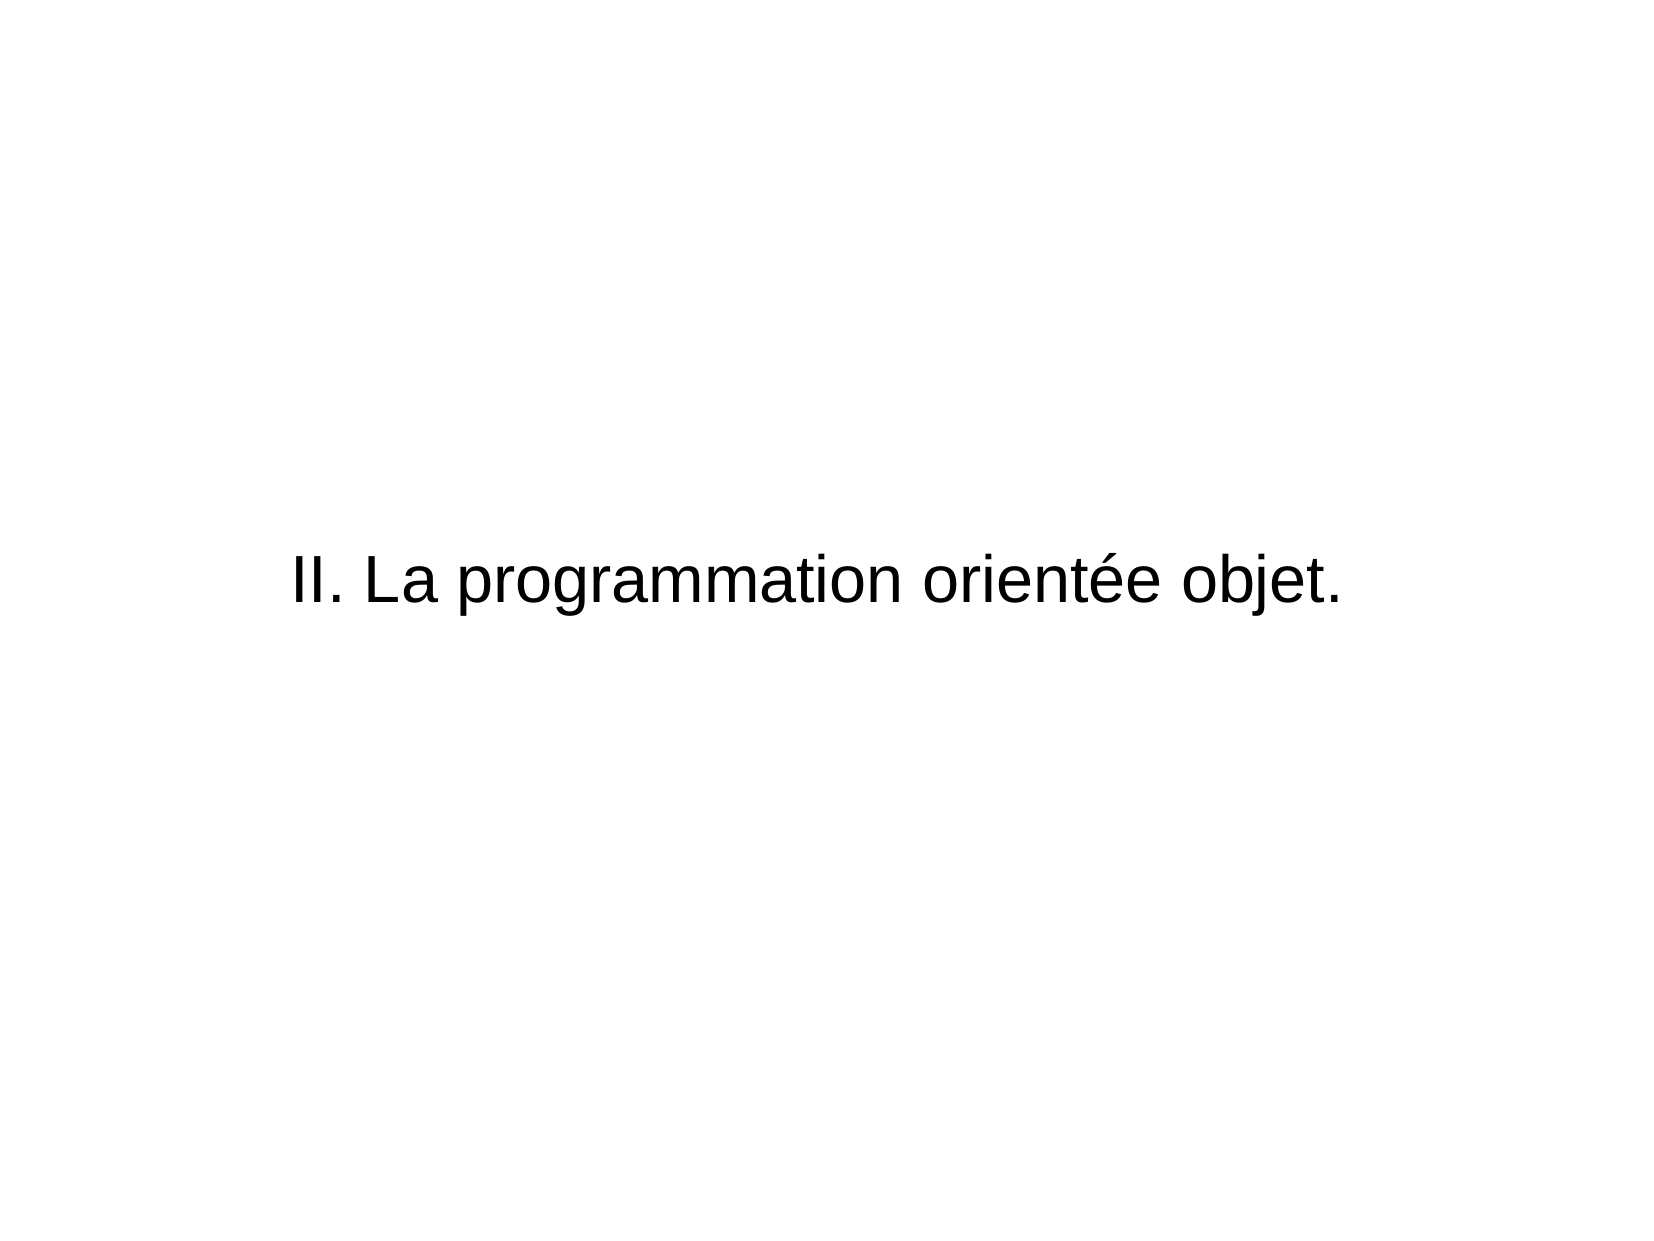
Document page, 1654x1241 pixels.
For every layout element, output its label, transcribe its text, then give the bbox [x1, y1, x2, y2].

subtitle II. La programmation orientée objet. [82, 49, 1571, 1109]
